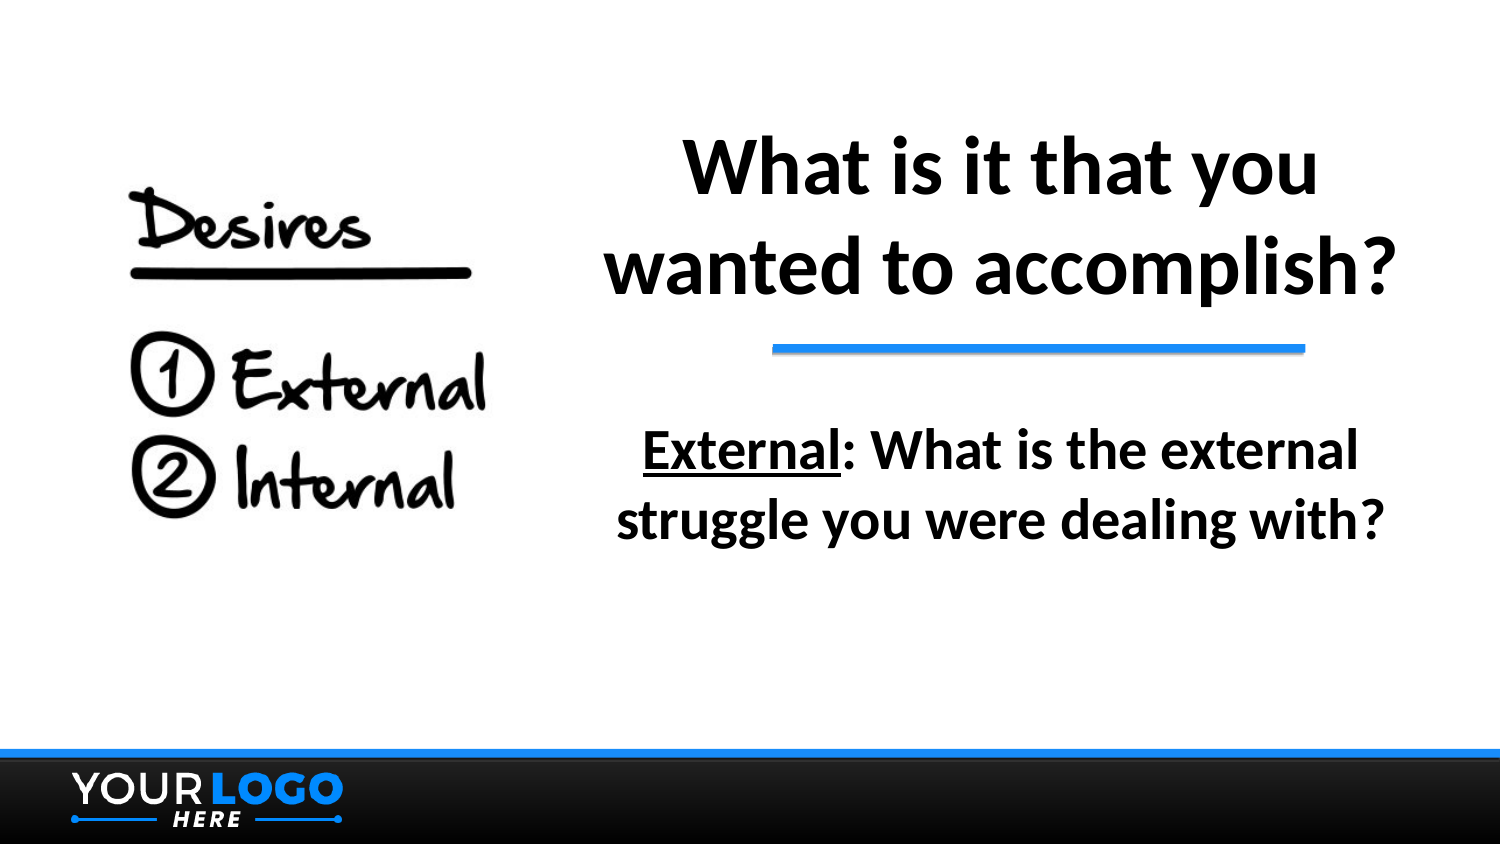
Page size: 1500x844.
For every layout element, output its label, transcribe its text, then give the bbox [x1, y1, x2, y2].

text_box [772, 344, 1306, 353]
text_box What is it that you wanted to accomplish? External: What is the external struggle you were dealing with? [541, 103, 1461, 629]
picture [66, 766, 346, 831]
picture [27, 146, 541, 551]
